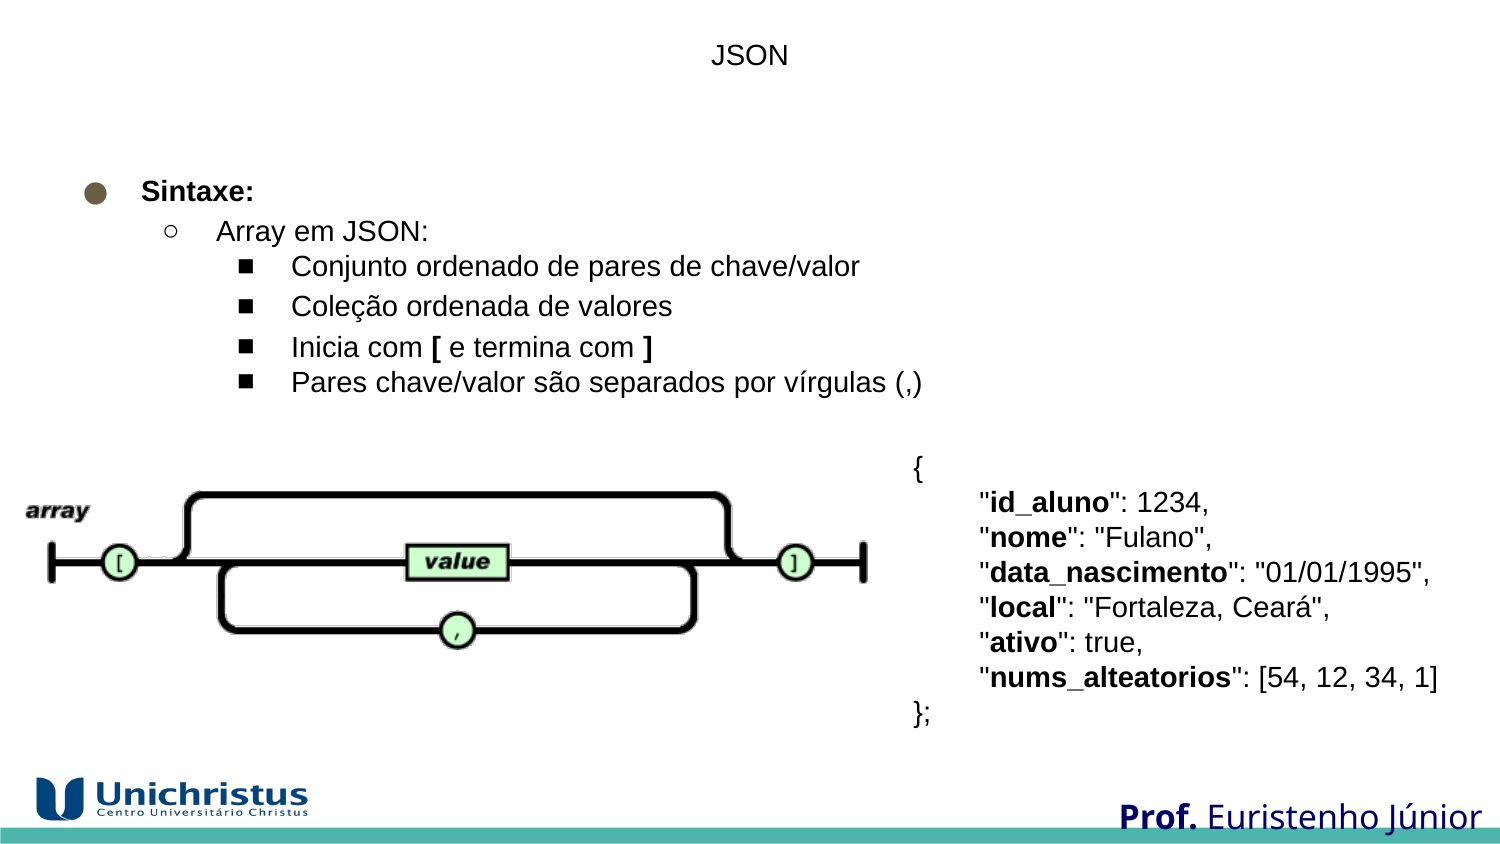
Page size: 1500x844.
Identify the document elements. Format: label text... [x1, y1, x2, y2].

text_box { "id_aluno": 1234, "nome": "Fulano", "data_nascimento": "01/01/1995", "local": "Fortaleza, Ceará", "ativo": true, "nums_alteatorios": [54, 12, 34, 1] }; [898, 450, 1500, 761]
list Sintaxe: Array em JSON: Conjunto ordenado de pares de chave/valor Coleção ordenada de valores Inicia com [ e termina com ] Pares chave/valor são separados por vírgulas (,) [51, 152, 1441, 750]
picture [25, 490, 868, 650]
title JSON [51, 20, 1449, 137]
picture [32, 775, 312, 822]
